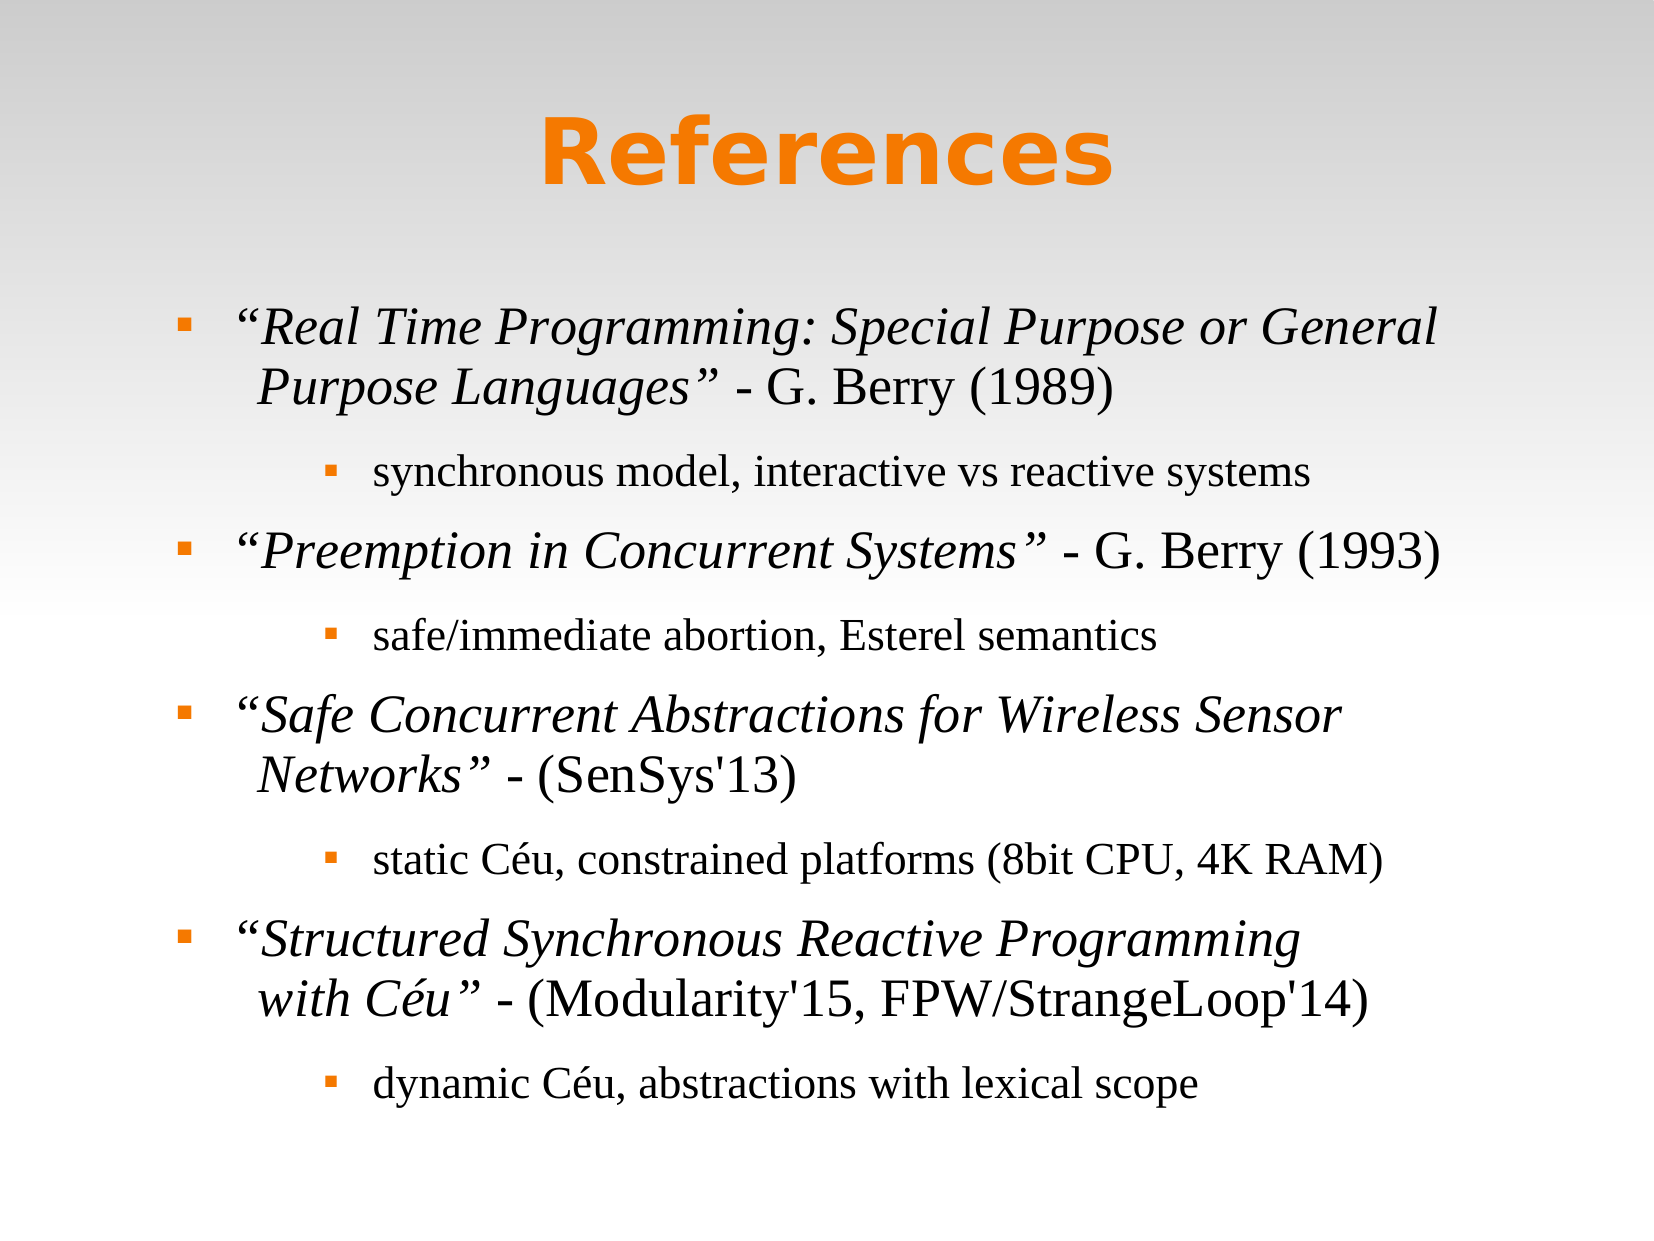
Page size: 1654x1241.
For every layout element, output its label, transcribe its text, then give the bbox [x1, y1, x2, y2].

list “Real Time Programming: Special Purpose or General Purpose Languages” - G. Berry (1989) synchronous model, interactive vs reactive systems “Preemption in Concurrent Systems” - G. Berry (1993) safe/immediate abortion, Esterel semantics “Safe Concurrent Abstractions for Wireless Sensor Networks” - (SenSys'13) static Céu, constrained platforms (8bit CPU, 4K RAM) “Structured Synchronous Reactive Programming with Céu” - (Modularity'15, FPW/StrangeLoop'14) dynamic Céu, abstractions with lexical scope [89, 296, 1463, 1165]
title References [82, 49, 1571, 257]
